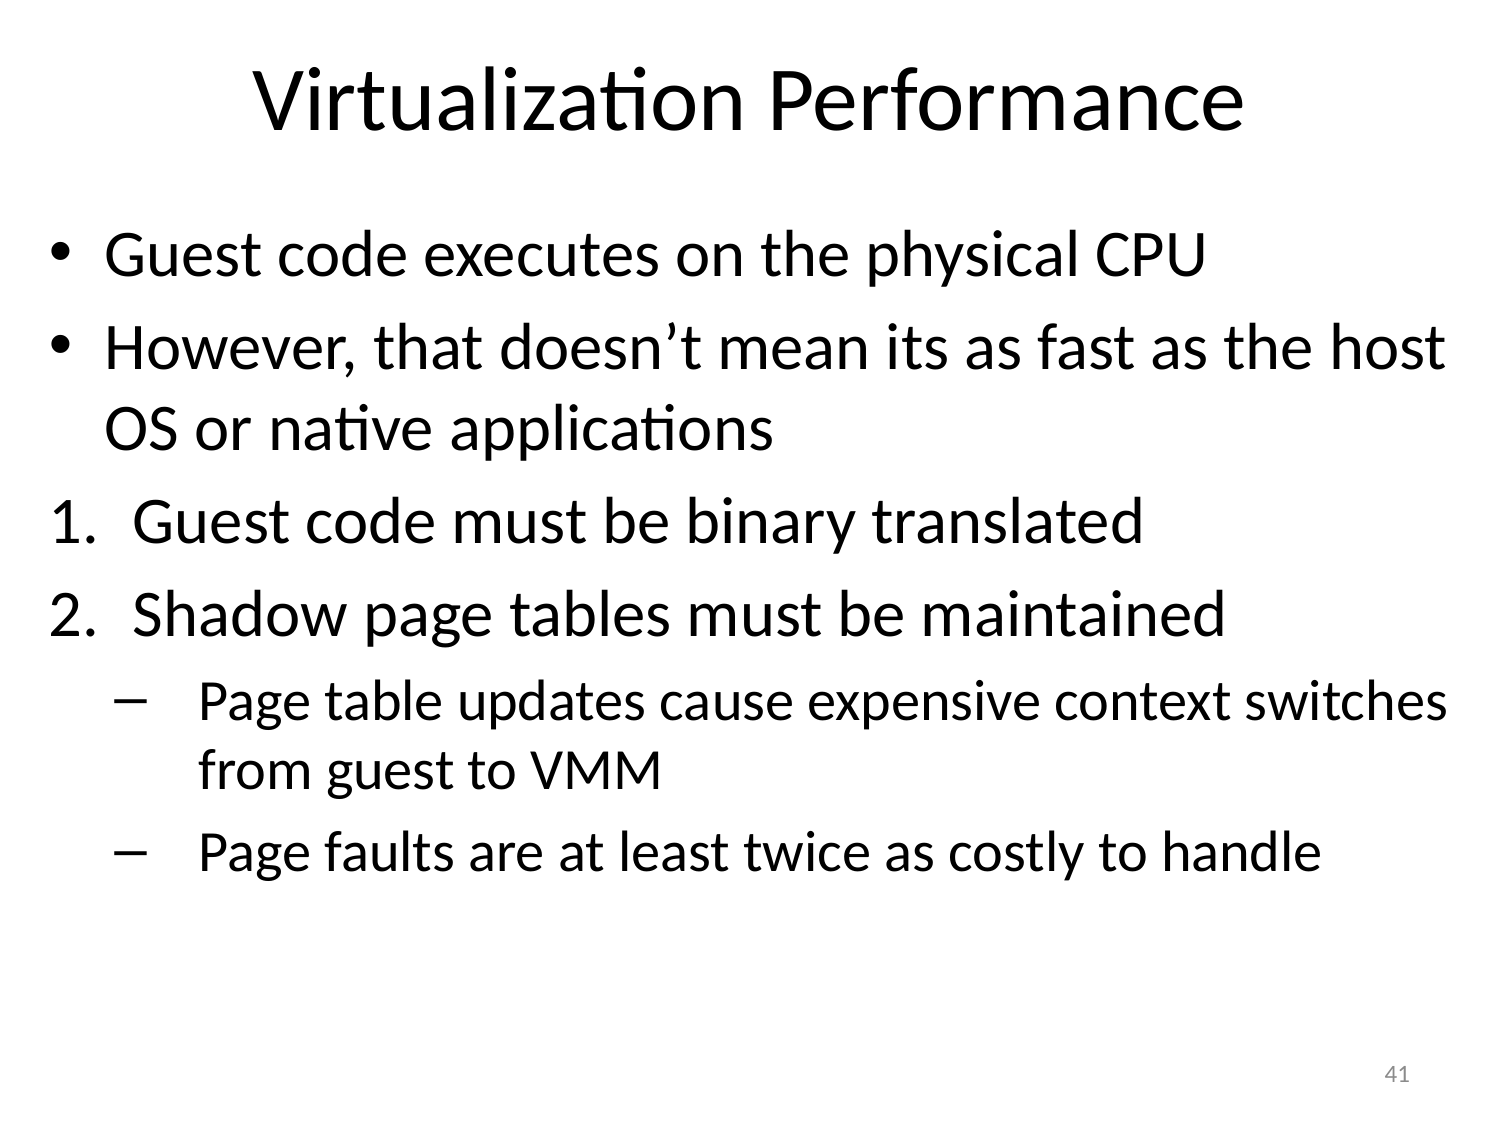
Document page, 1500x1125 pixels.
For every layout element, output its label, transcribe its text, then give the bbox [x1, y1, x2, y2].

list Guest code executes on the physical CPU However, that doesn’t mean its as fast as the host OS or native applications Guest code must be binary translated Shadow page tables must be maintained Page table updates cause expensive context switches from guest to VMM Page faults are at least twice as costly to handle [33, 202, 1467, 1041]
slide_number <number> [1074, 1042, 1425, 1103]
title Virtualization Performance [75, 0, 1425, 188]
